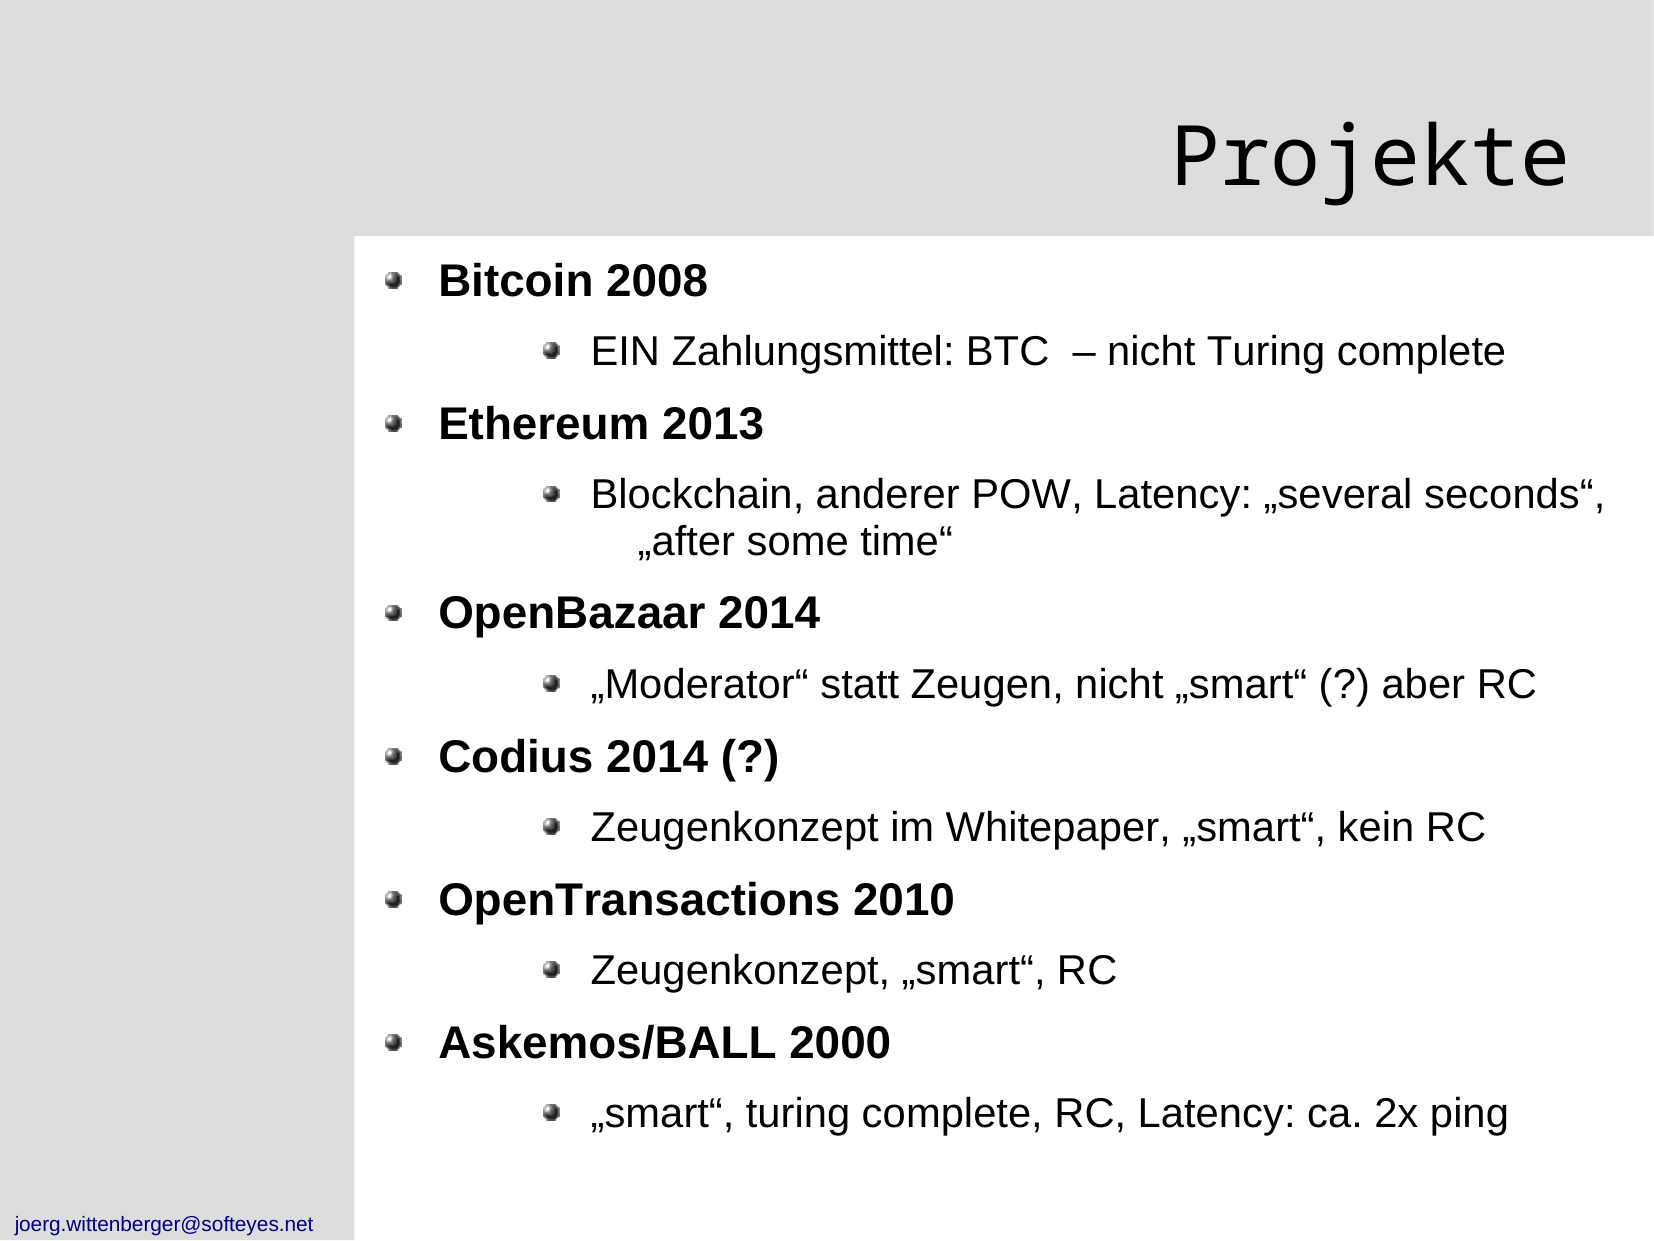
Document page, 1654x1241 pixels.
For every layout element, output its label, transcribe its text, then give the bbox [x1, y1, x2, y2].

title Projekte [561, 49, 1571, 254]
list Bitcoin 2008 EIN Zahlungsmittel: BTC – nicht Turing complete Ethereum 2013 Blockchain, anderer POW, Latency: „several seconds“, „after some time“ OpenBazaar 2014 „Moderator“ statt Zeugen, nicht „smart“ (?) aber RC Codius 2014 (?) Zeugenkonzept im Whitepaper, „smart“, kein RC OpenTransactions 2010 Zeugenkonzept, „smart“, RC Askemos/BALL 2000 „smart“, turing complete, RC, Latency: ca. 2x ping [354, 254, 1636, 1223]
